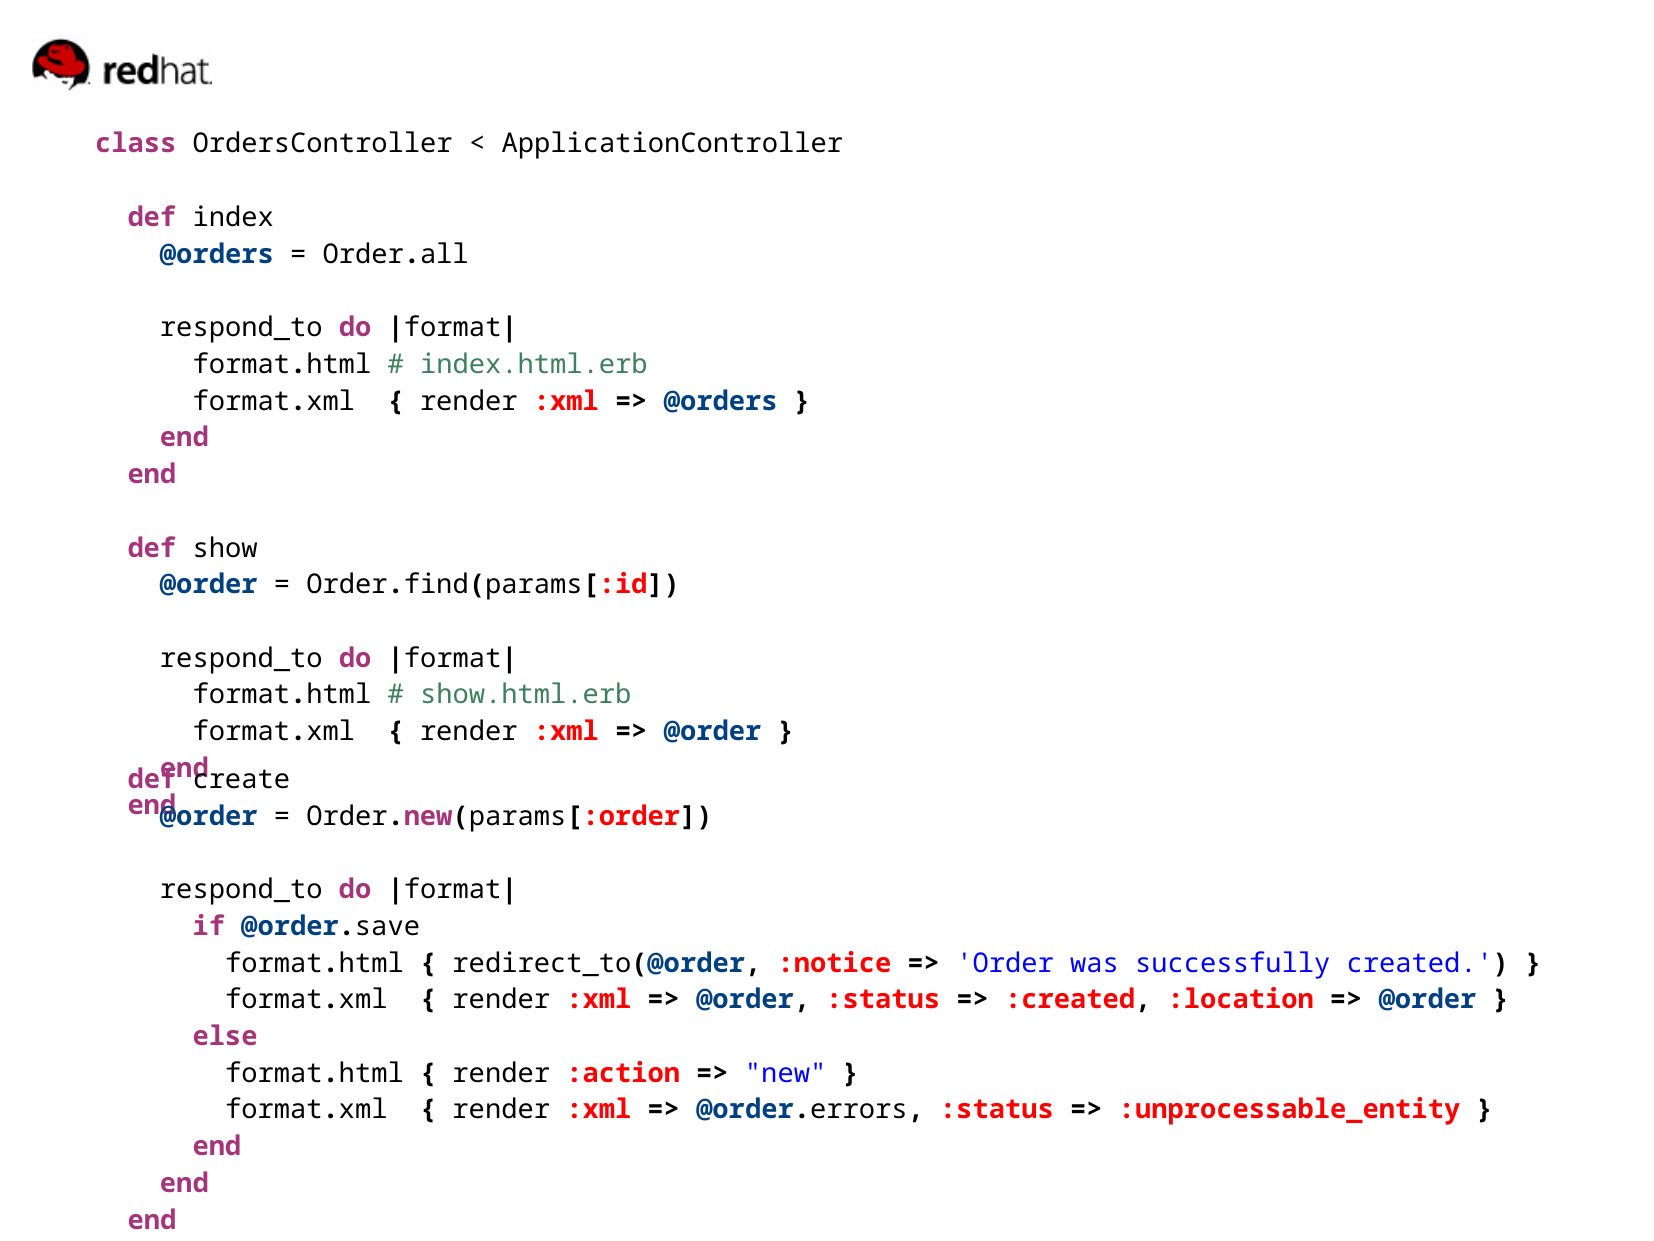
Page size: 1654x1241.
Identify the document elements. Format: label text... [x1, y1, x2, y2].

picture [31, 37, 212, 98]
text_box def create @order = Order.new(params[:order]) respond_to do |format| if @order.save format.html { redirect_to(@order, :notice => 'Order was successfully created.') } format.xml { render :xml => @order, :status => :created, :location => @order } else format.html { render :action => "new" } format.xml { render :xml => @order.errors, :status => :unprocessable_entity } end end end end [94, 759, 1542, 1229]
text_box class OrdersController < ApplicationController def index @orders = Order.all respond_to do |format| format.html # index.html.erb format.xml { render :xml => @orders } end end def show @order = Order.find(params[:id]) respond_to do |format| format.html # show.html.erb format.xml { render :xml => @order } end end [95, 124, 1542, 759]
